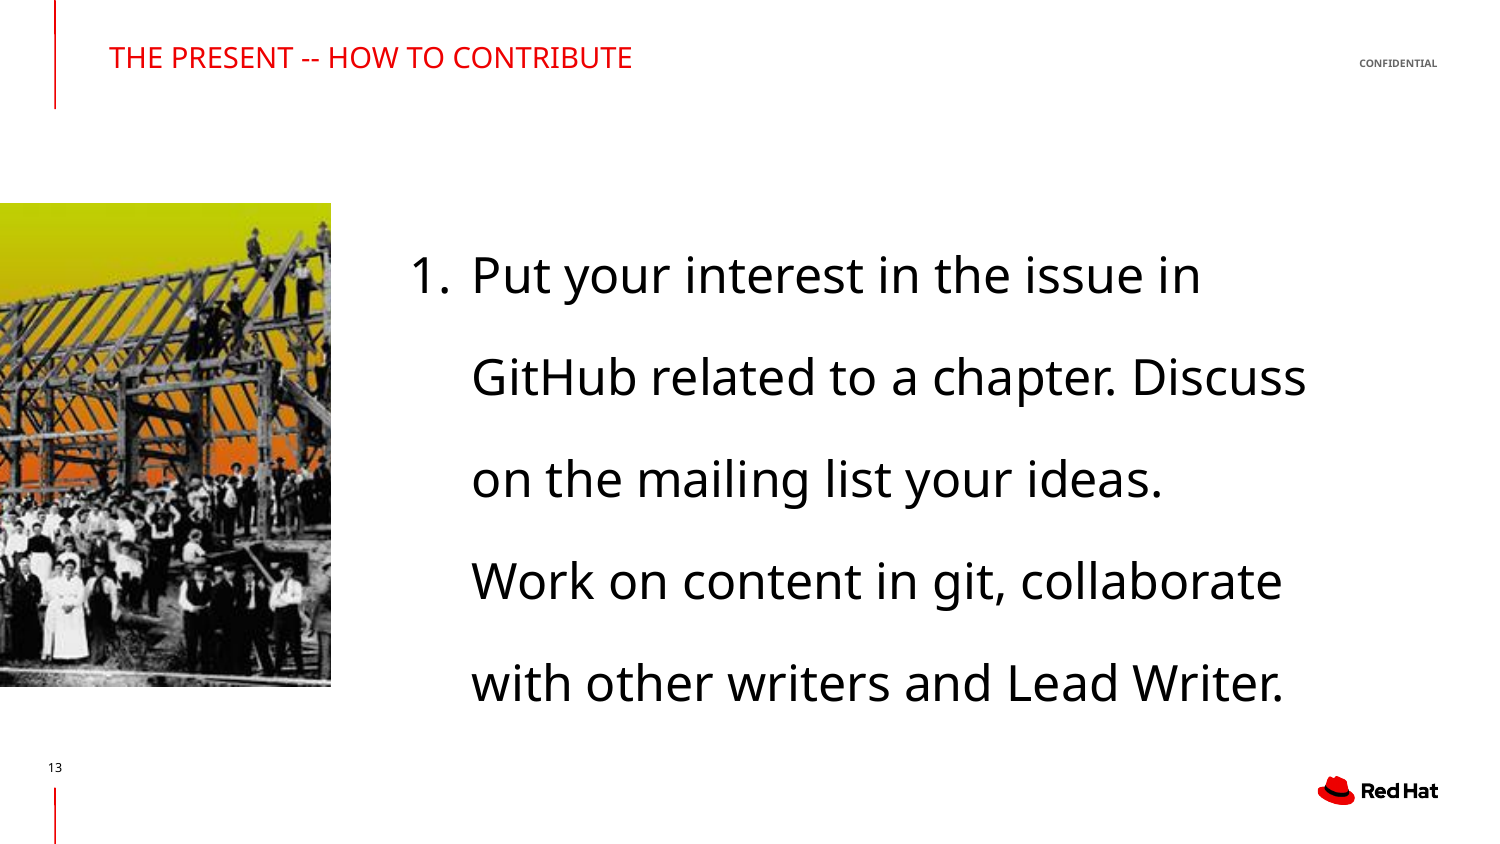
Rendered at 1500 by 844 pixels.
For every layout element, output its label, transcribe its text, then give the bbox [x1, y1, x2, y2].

subtitle THE PRESENT -- HOW TO CONTRIBUTE [55, 6, 689, 108]
picture [0, 203, 331, 688]
slide_number <number> [10, 759, 101, 777]
title Put your interest in the issue in GitHub related to a chapter. Discuss on the mailing list your ideas. Work on content in git, collaborate with other writers and Lead Writer. [396, 203, 1328, 688]
picture [1317, 776, 1438, 805]
